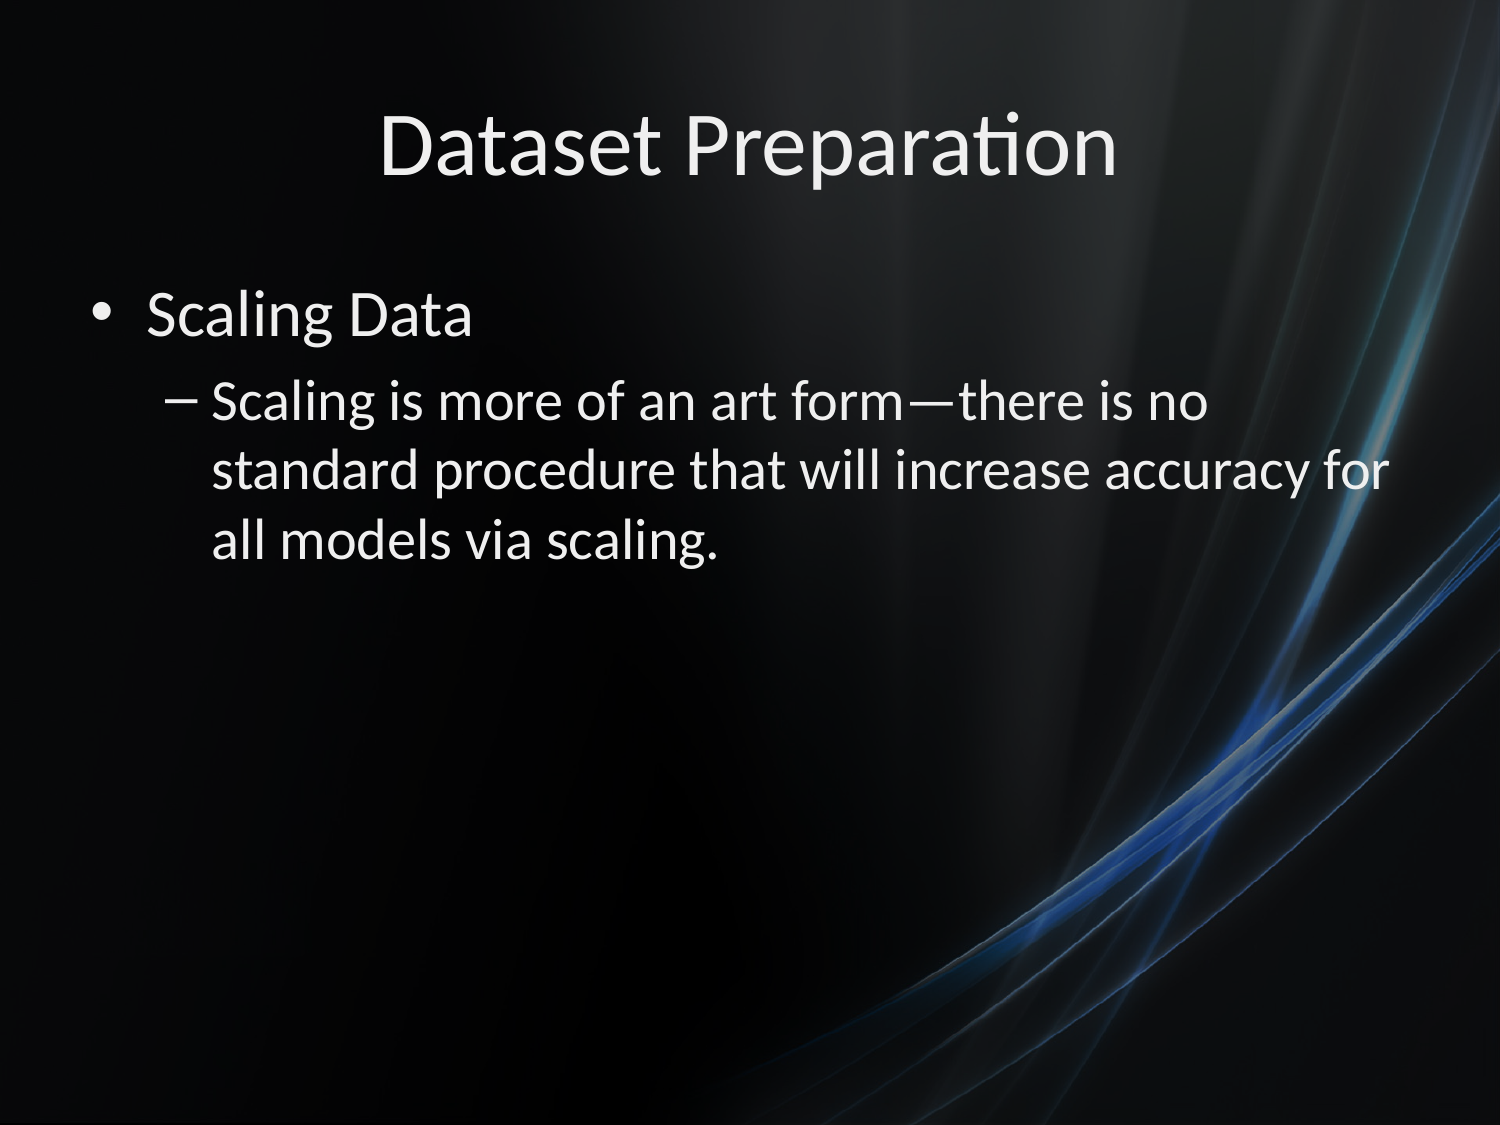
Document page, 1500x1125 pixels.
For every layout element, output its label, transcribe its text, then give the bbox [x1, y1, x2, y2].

list Scaling Data Scaling is more of an art form—there is no standard procedure that will increase accuracy for all models via scaling. [75, 262, 1425, 1005]
picture [0, 0, 1500, 1125]
title Dataset Preparation [75, 45, 1425, 233]
